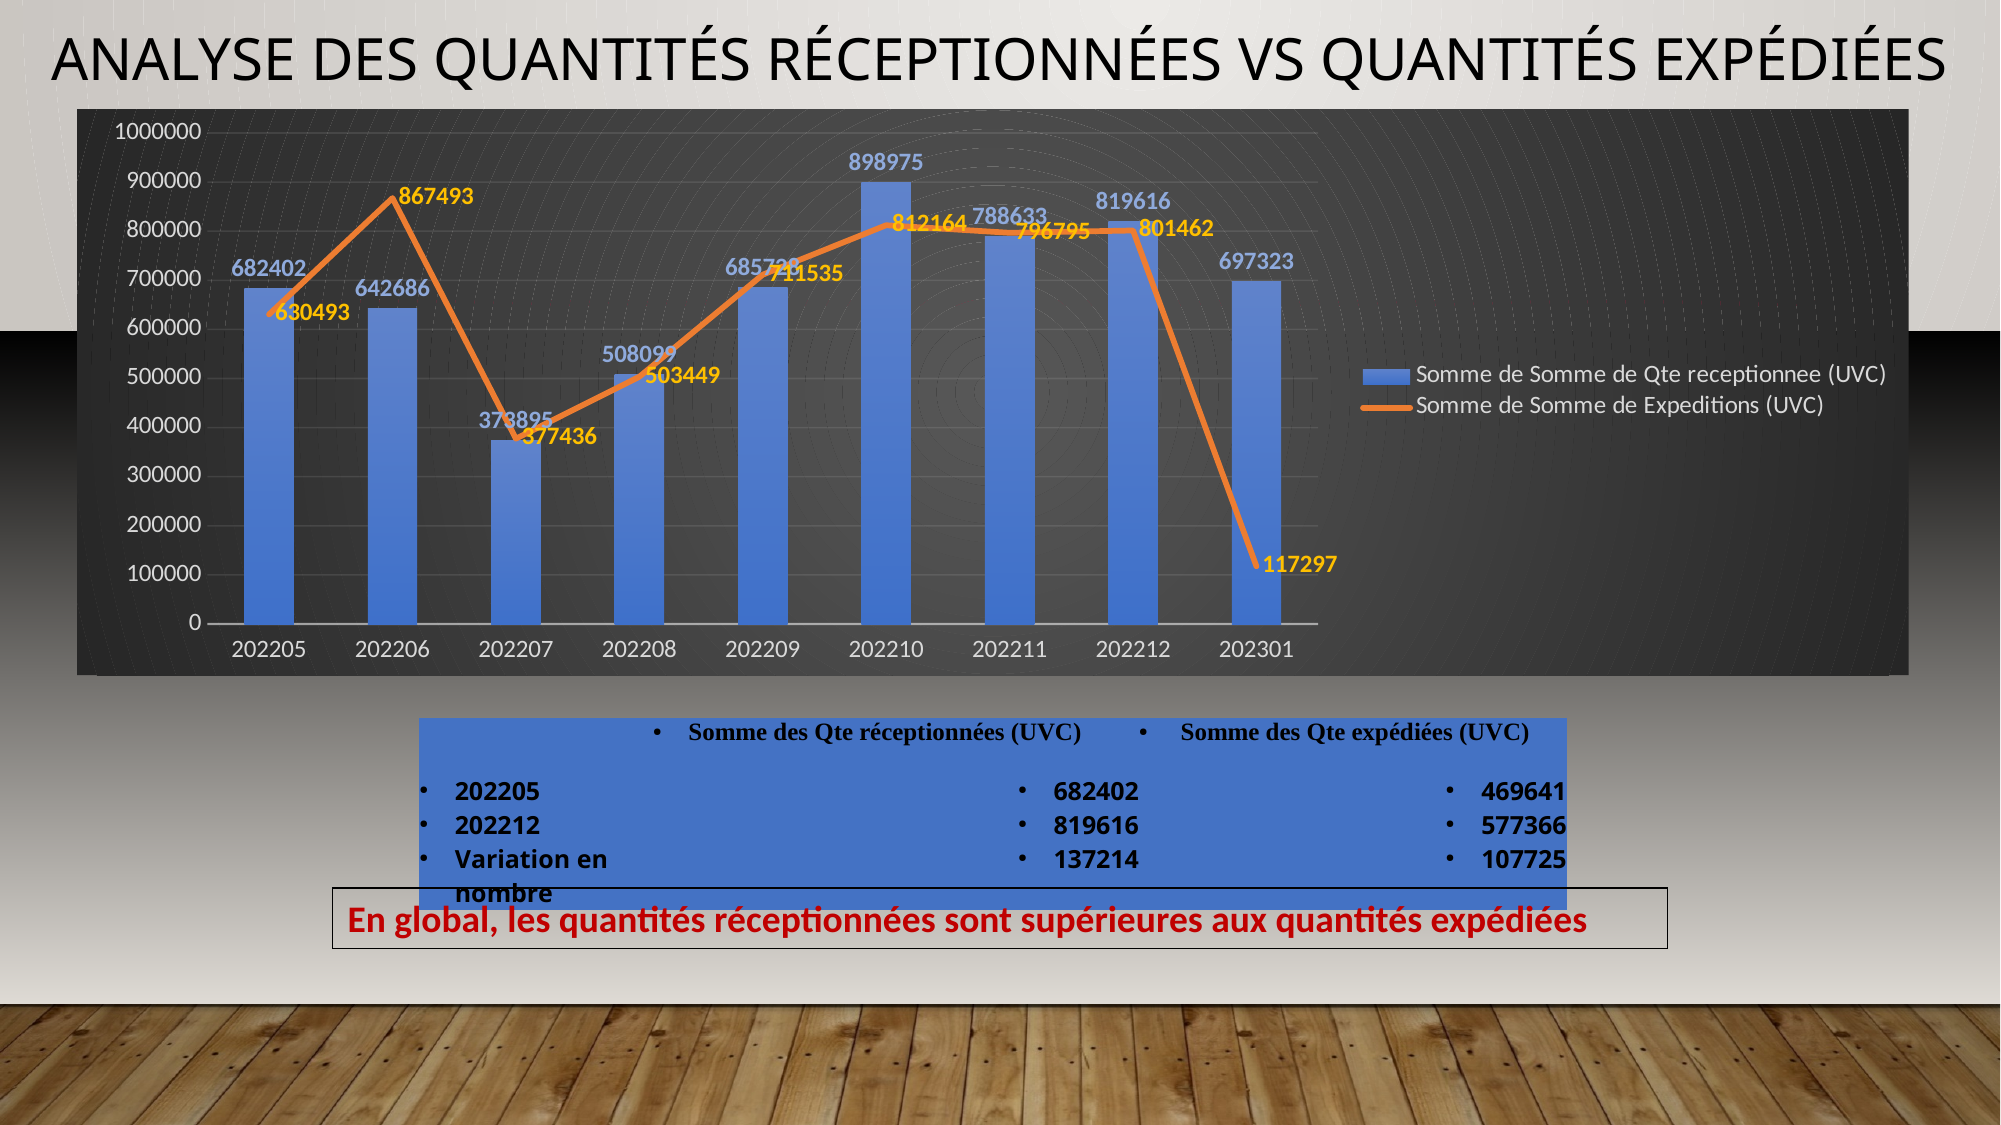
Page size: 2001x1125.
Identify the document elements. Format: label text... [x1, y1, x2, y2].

table_header Somme des Qte réceptionnées (UVC) [653, 718, 1139, 774]
table_cell 202212 [419, 808, 653, 842]
table_header [419, 718, 653, 774]
table_cell 202205 [419, 774, 653, 808]
table_cell 469641 [1139, 774, 1567, 808]
table_header Somme des Qte expédiées (UVC) [1139, 718, 1567, 774]
table_cell 819616 [653, 808, 1139, 842]
table_cell Variation en nombre [419, 842, 653, 887]
chart [77, 109, 1909, 676]
table_cell 107725 [1139, 842, 1567, 887]
table_cell 137214 [653, 842, 1139, 887]
table_cell 682402 [653, 774, 1139, 808]
table_cell 577366 [1139, 808, 1567, 842]
title Analyse des quantités réceptionnées vs quantités expédiées [27, 22, 1973, 95]
text_box En global, les quantités réceptionnées sont supérieures aux quantités expédiées [332, 888, 1668, 949]
